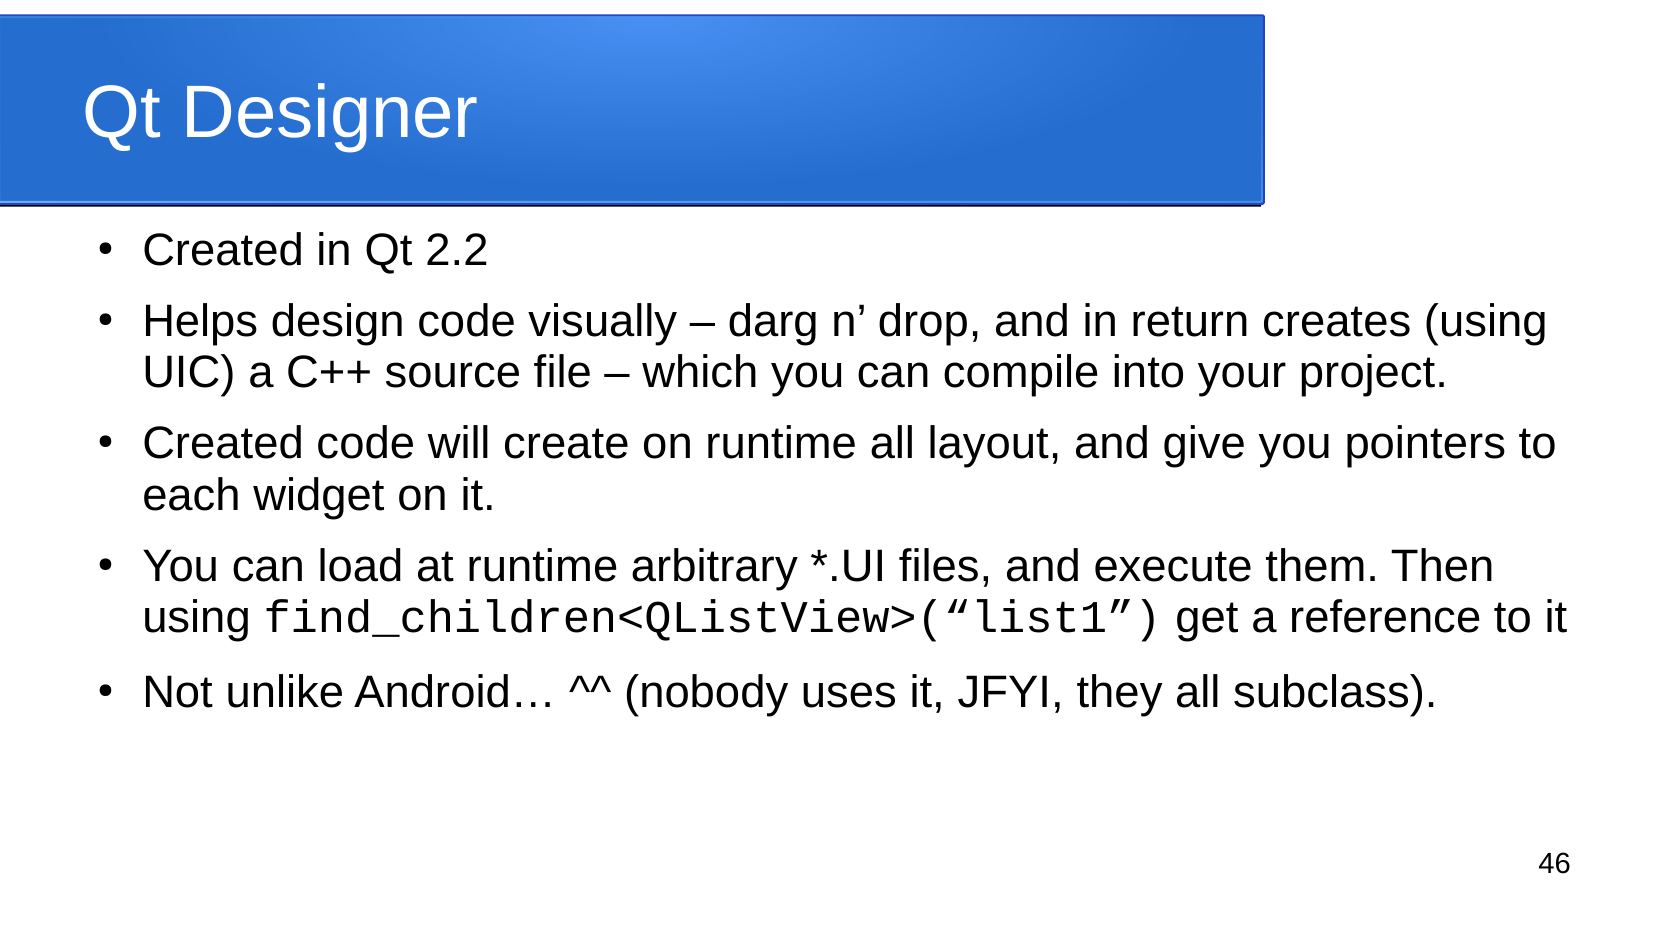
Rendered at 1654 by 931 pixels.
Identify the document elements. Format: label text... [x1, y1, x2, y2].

list Created in Qt 2.2 Helps design code visually – darg n’ drop, and in return creates (using UIC) a C++ source file – which you can compile into your project. Created code will create on runtime all layout, and give you pointers to each widget on it. You can load at runtime arbitrary *.UI files, and execute them. Then using find_children<QListView>(“list1”) get a reference to it Not unlike Android… ^^ (nobody uses it, JFYI, they all subclass). [82, 224, 1571, 764]
title Qt Designer [82, 35, 1235, 189]
